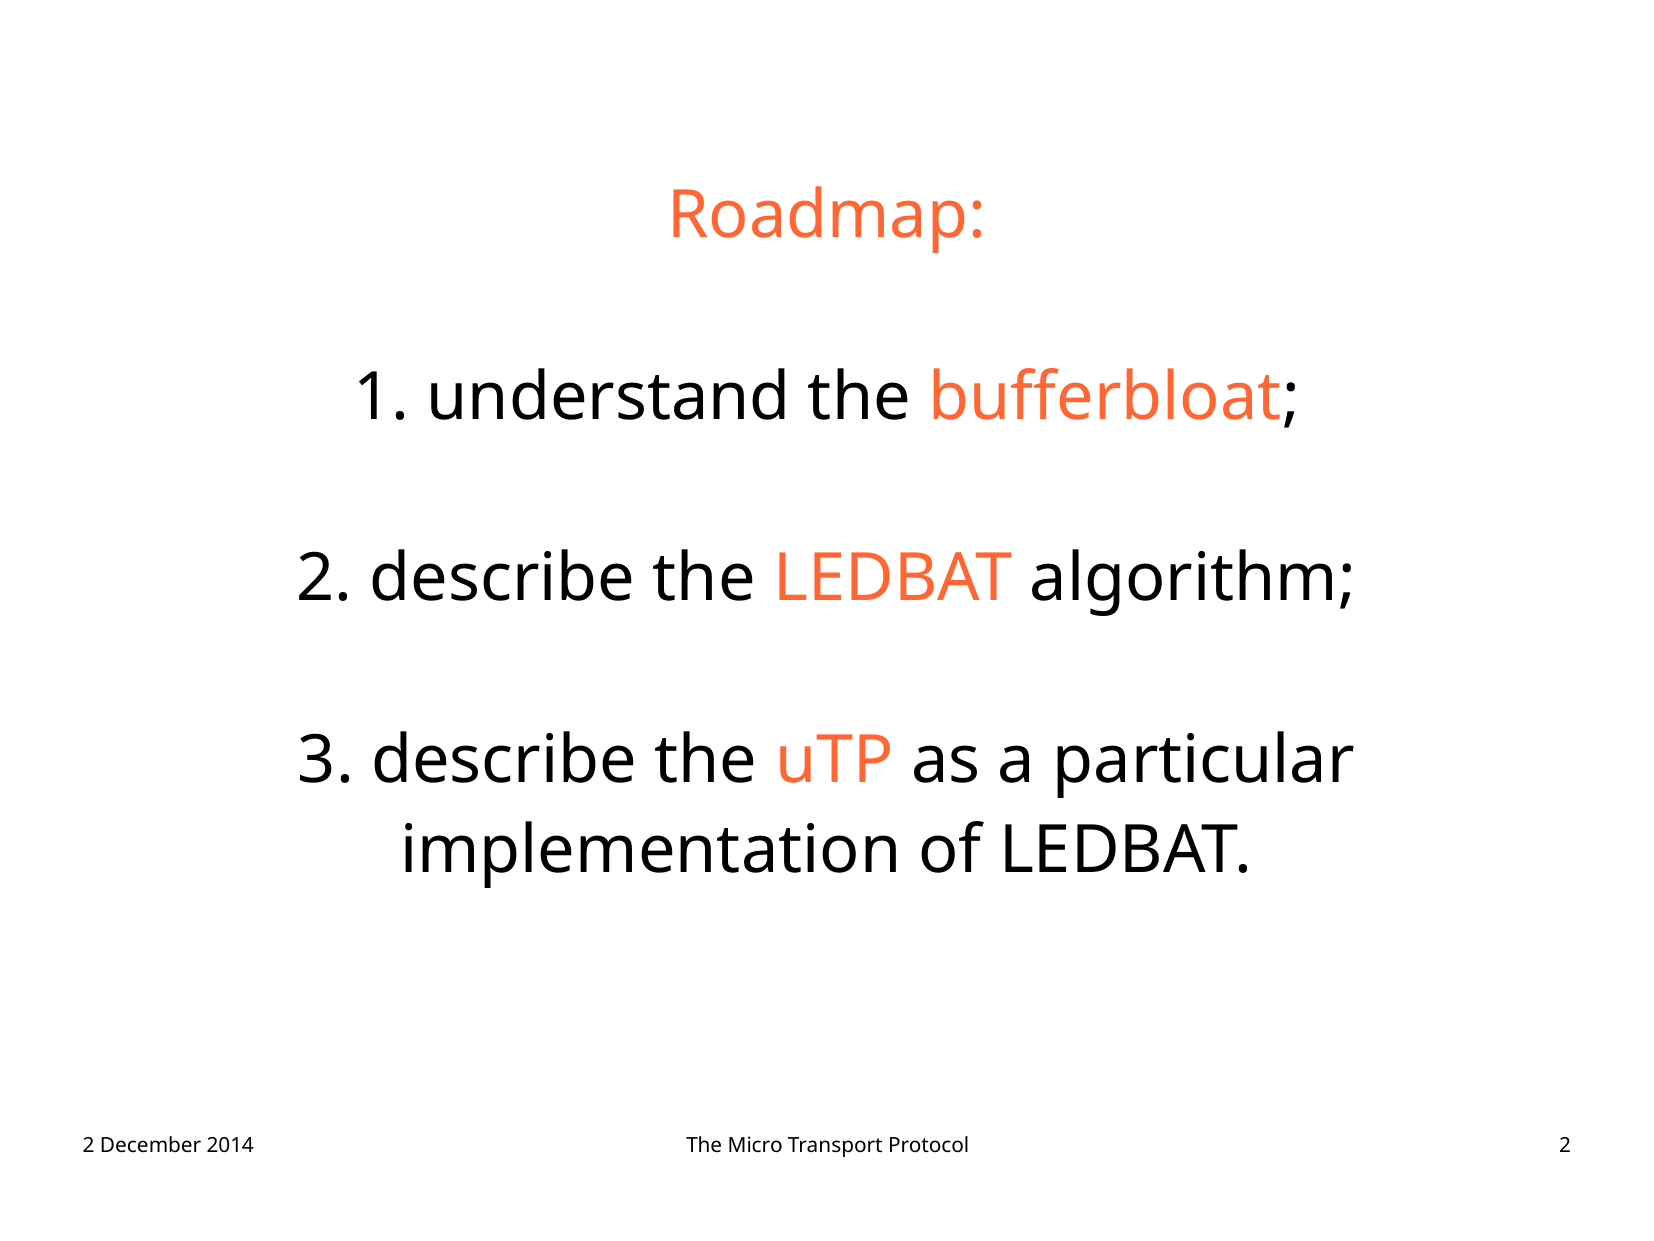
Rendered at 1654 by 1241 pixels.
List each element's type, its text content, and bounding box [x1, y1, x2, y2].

subtitle Roadmap: 1. understand the bufferbloat; 2. describe the LEDBAT algorithm; 3. describe the uTP as a particular implementation of LEDBAT. [82, 49, 1571, 1010]
